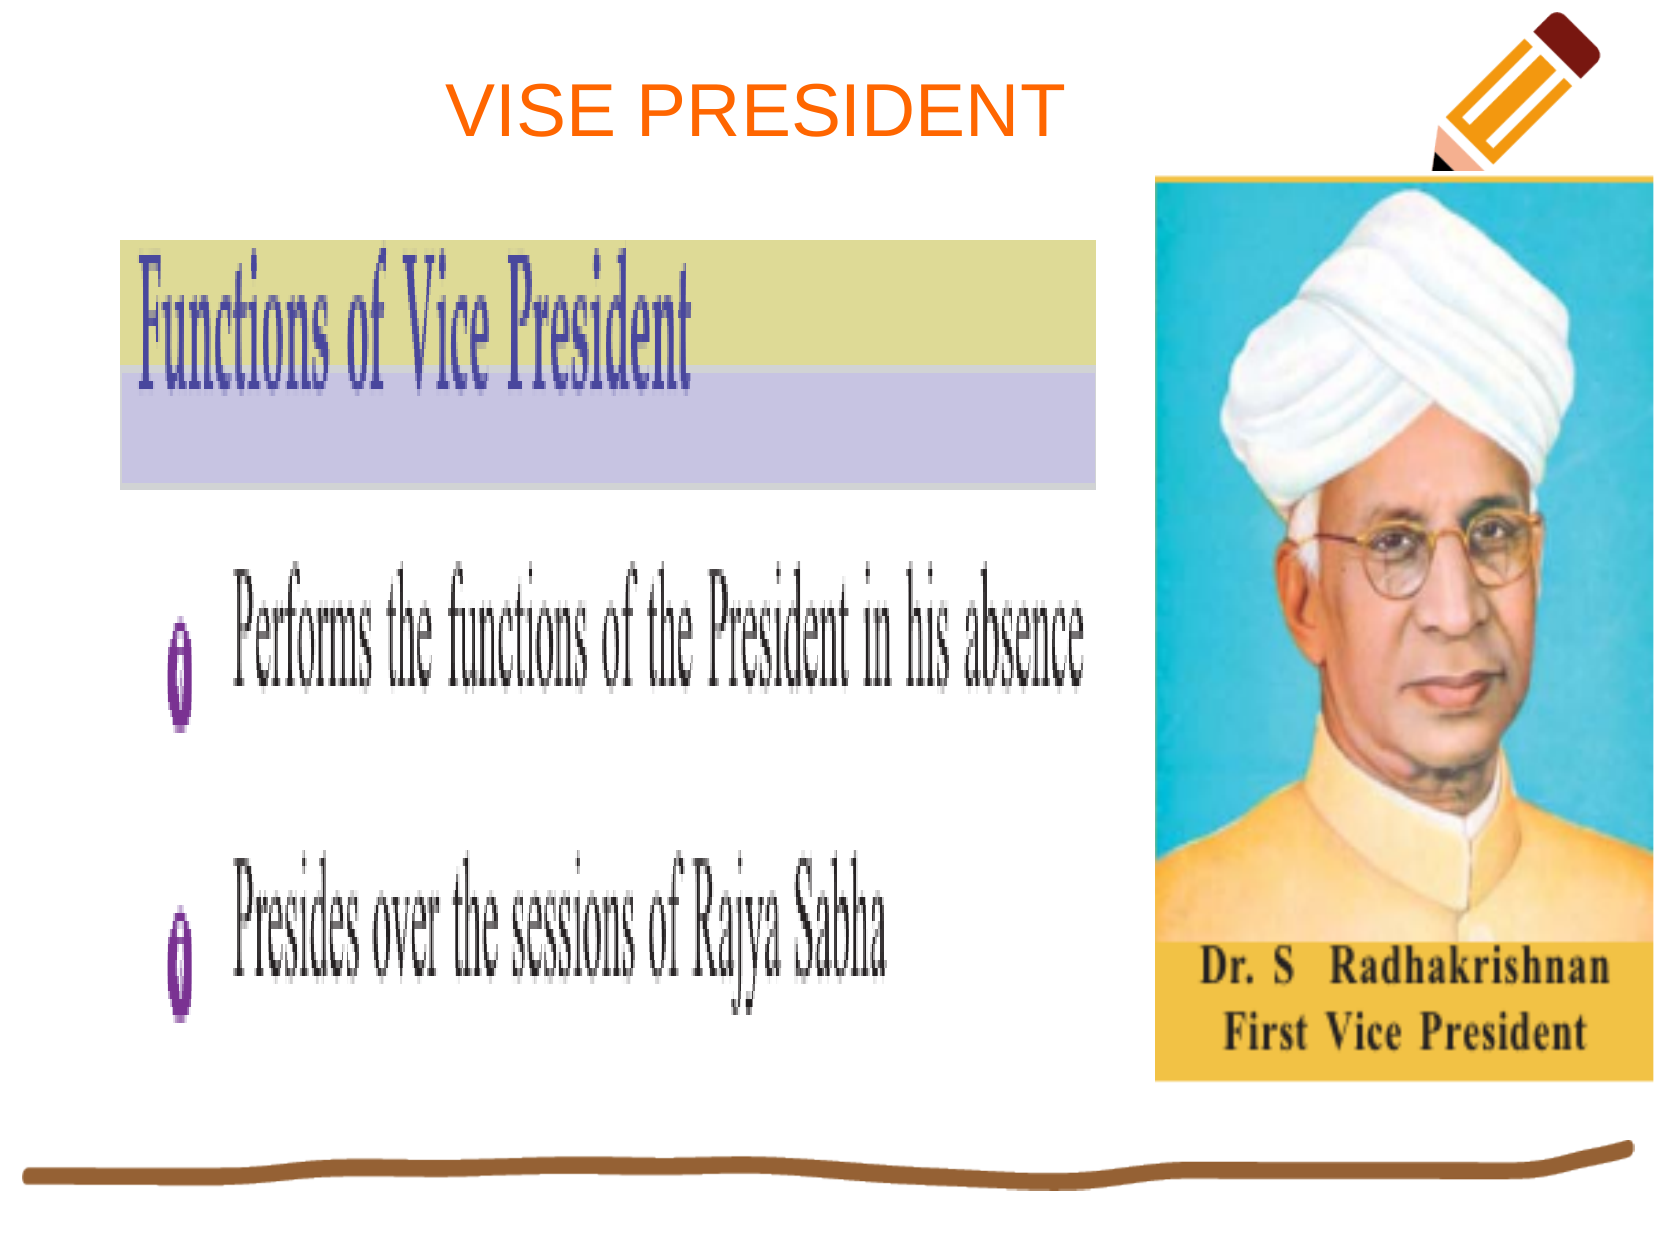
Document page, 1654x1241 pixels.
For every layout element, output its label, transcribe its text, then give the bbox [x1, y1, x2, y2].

picture [107, 209, 1126, 1126]
picture [22, 1140, 1635, 1191]
title VISE PRESIDENT [82, 49, 1430, 172]
picture [1155, 12, 1654, 1096]
